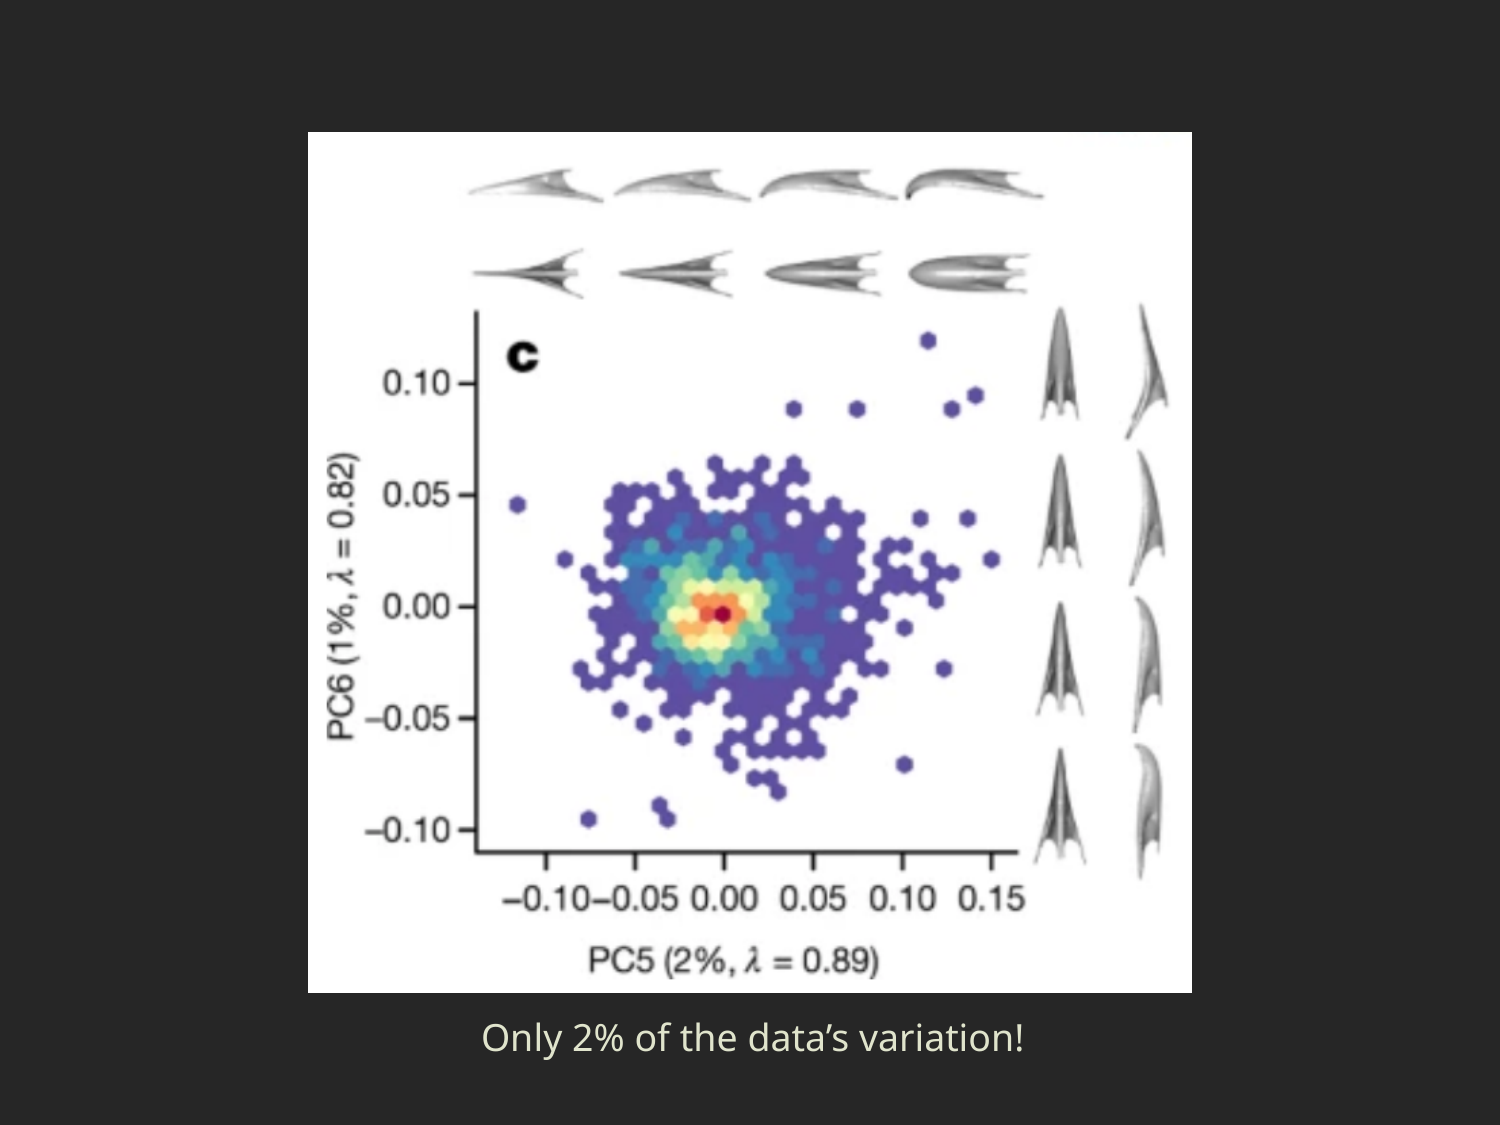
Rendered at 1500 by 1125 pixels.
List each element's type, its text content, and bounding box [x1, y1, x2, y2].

picture [308, 132, 1192, 993]
text_box Only 2% of the data’s variation! [324, 1003, 1182, 1096]
